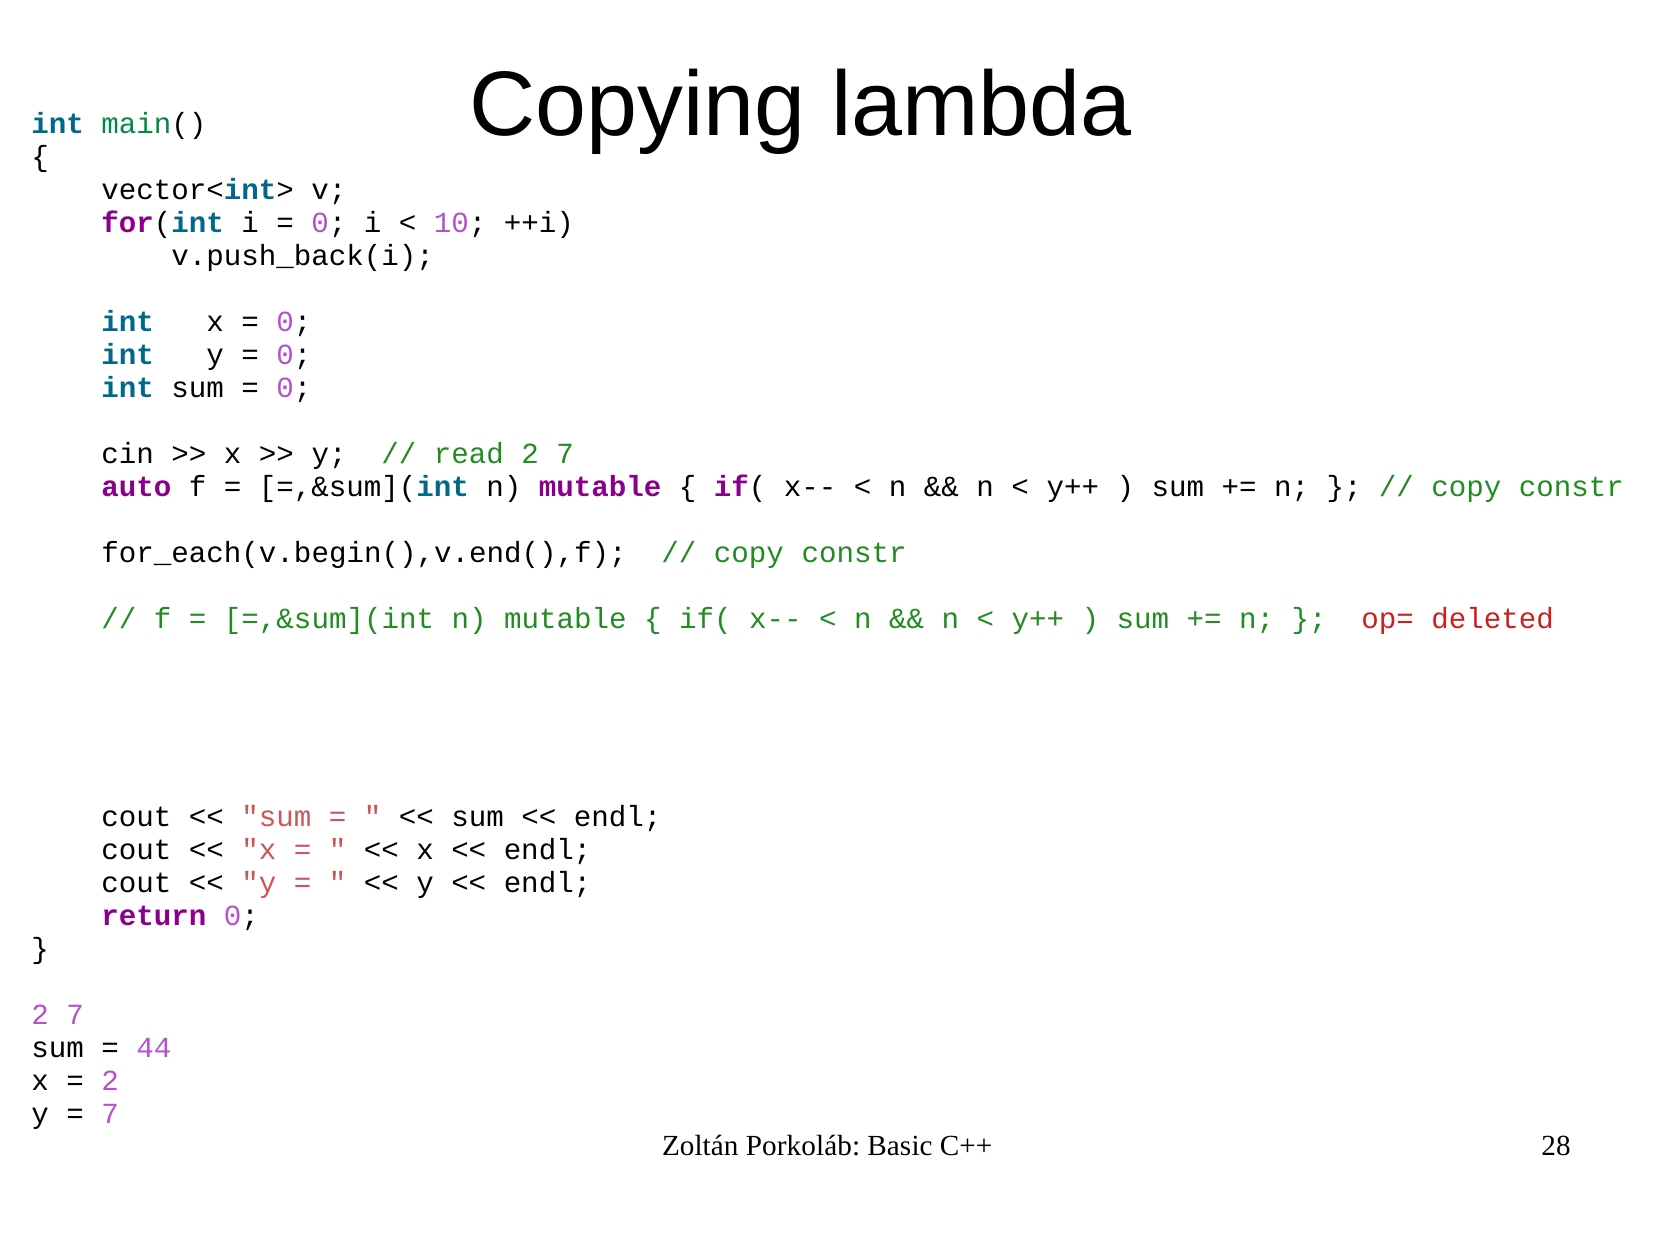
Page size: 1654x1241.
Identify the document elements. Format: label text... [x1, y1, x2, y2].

title Copying lambda [56, 0, 1546, 101]
text_box int main() { vector<int> v; for(int i = 0; i < 10; ++i) v.push_back(i); int x = 0; int y = 0; int sum = 0; cin >> x >> y; // read 2 7 auto f = [=,&sum](int n) mutable { if( x-- < n && n < y++ ) sum += n; }; // copy constr for_each(v.begin(),v.end(),f); // copy constr // f = [=,&sum](int n) mutable { if( x-- < n && n < y++ ) sum += n; }; op= deleted cout << "sum = " << sum << endl; cout << "x = " << x << endl; cout << "y = " << y << endl; return 0; } 2 7 sum = 44 x = 2 y = 7 [16, 101, 1654, 1141]
